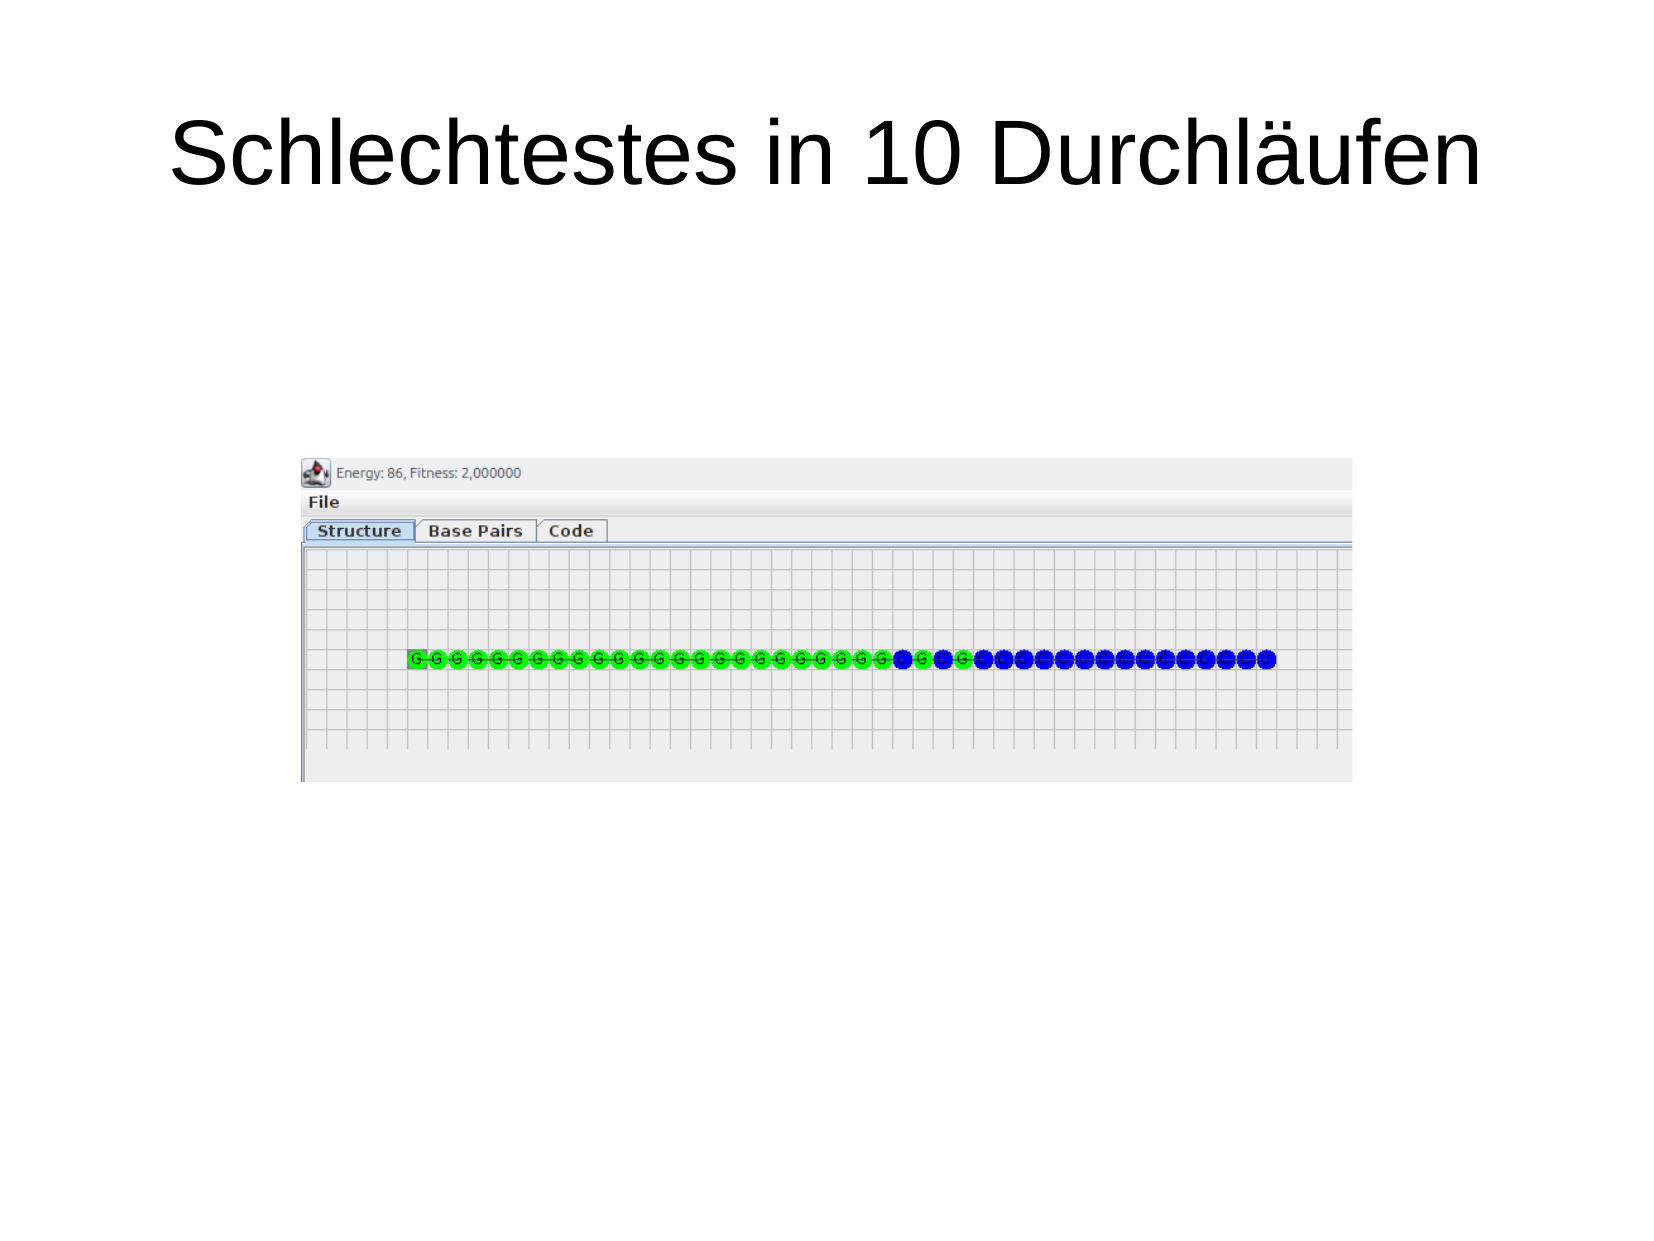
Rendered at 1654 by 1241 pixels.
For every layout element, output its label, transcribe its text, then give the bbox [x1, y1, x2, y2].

picture [301, 458, 1353, 782]
title Schlechtestes in 10 Durchläufen [82, 49, 1571, 257]
